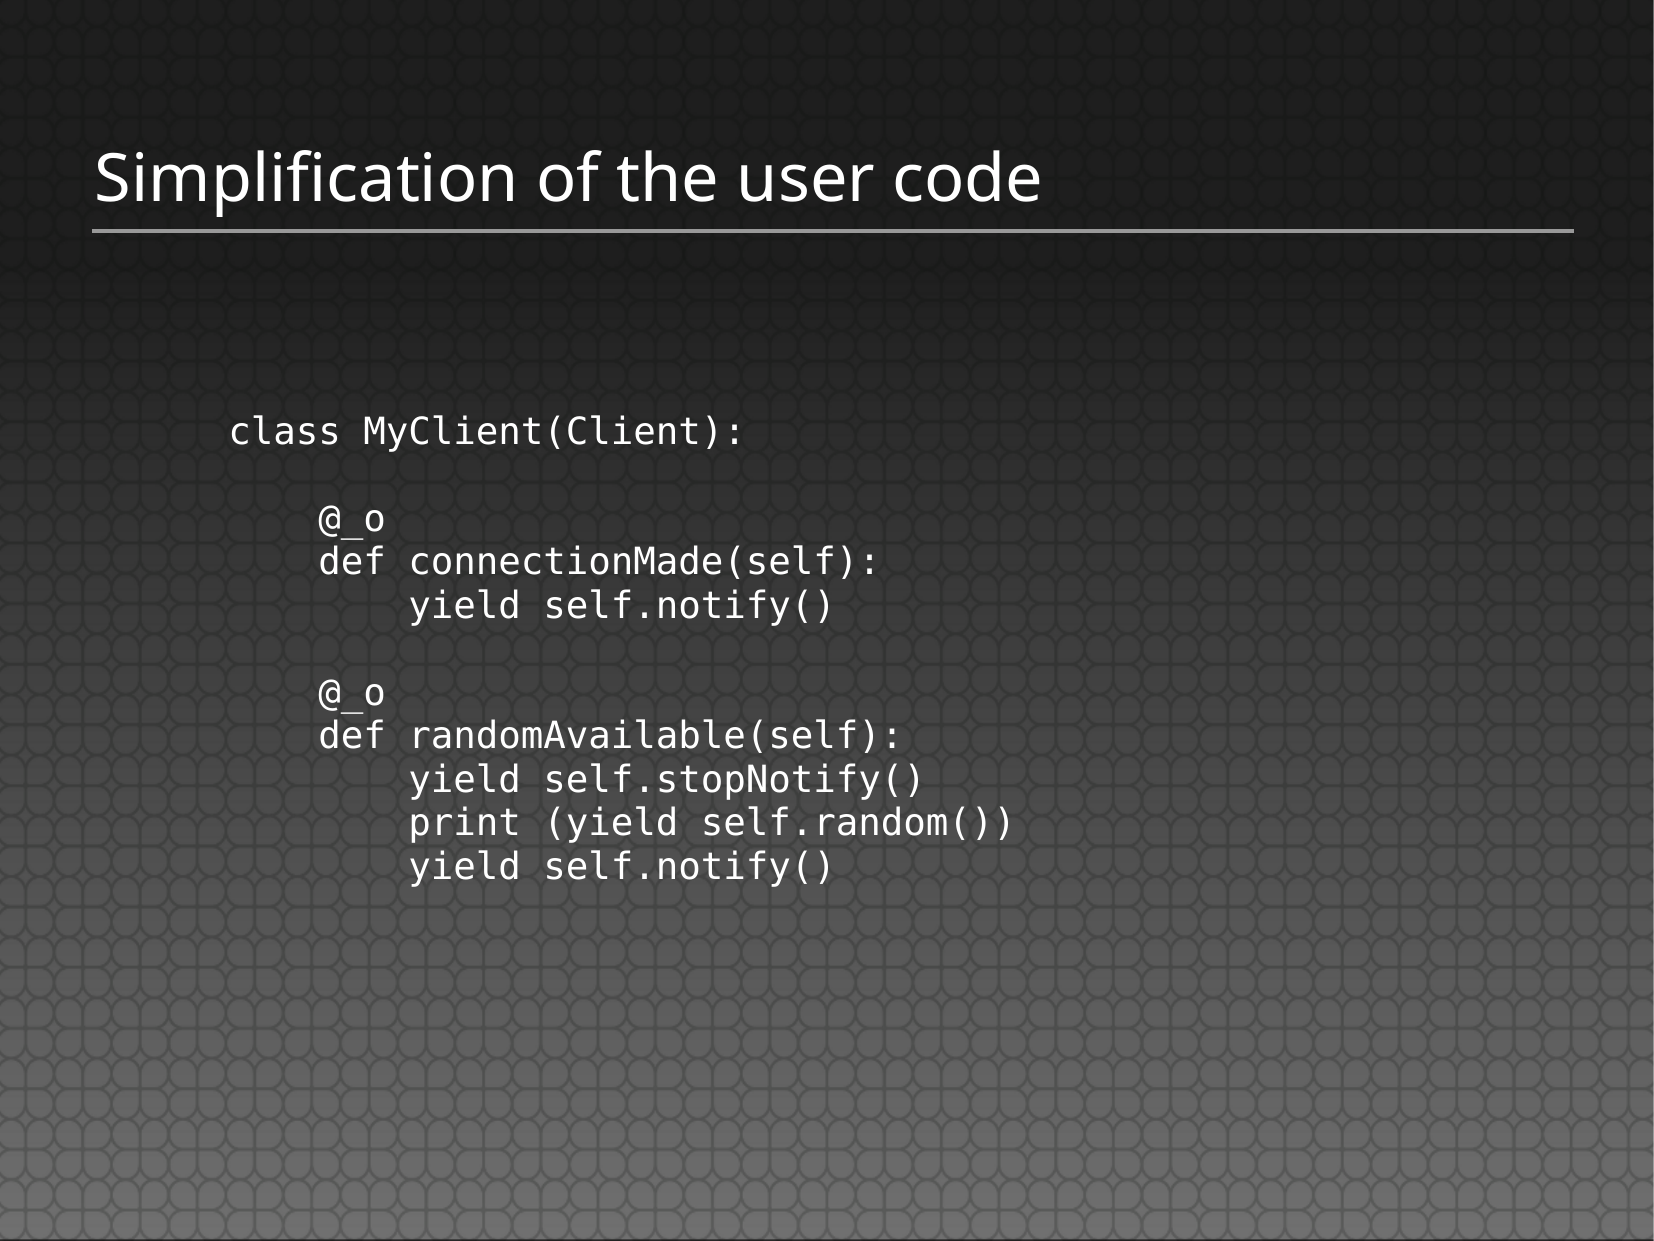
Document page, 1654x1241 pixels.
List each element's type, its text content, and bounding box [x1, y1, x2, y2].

picture [0, 0, 1654, 1241]
title Simplification of the user code [94, 100, 1426, 251]
title class MyClient(Client): @_o def connectionMade(self): yield self.notify() @_o def randomAvailable(self): yield self.stopNotify() print (yield self.random()) yield self.notify() [228, 324, 1162, 974]
